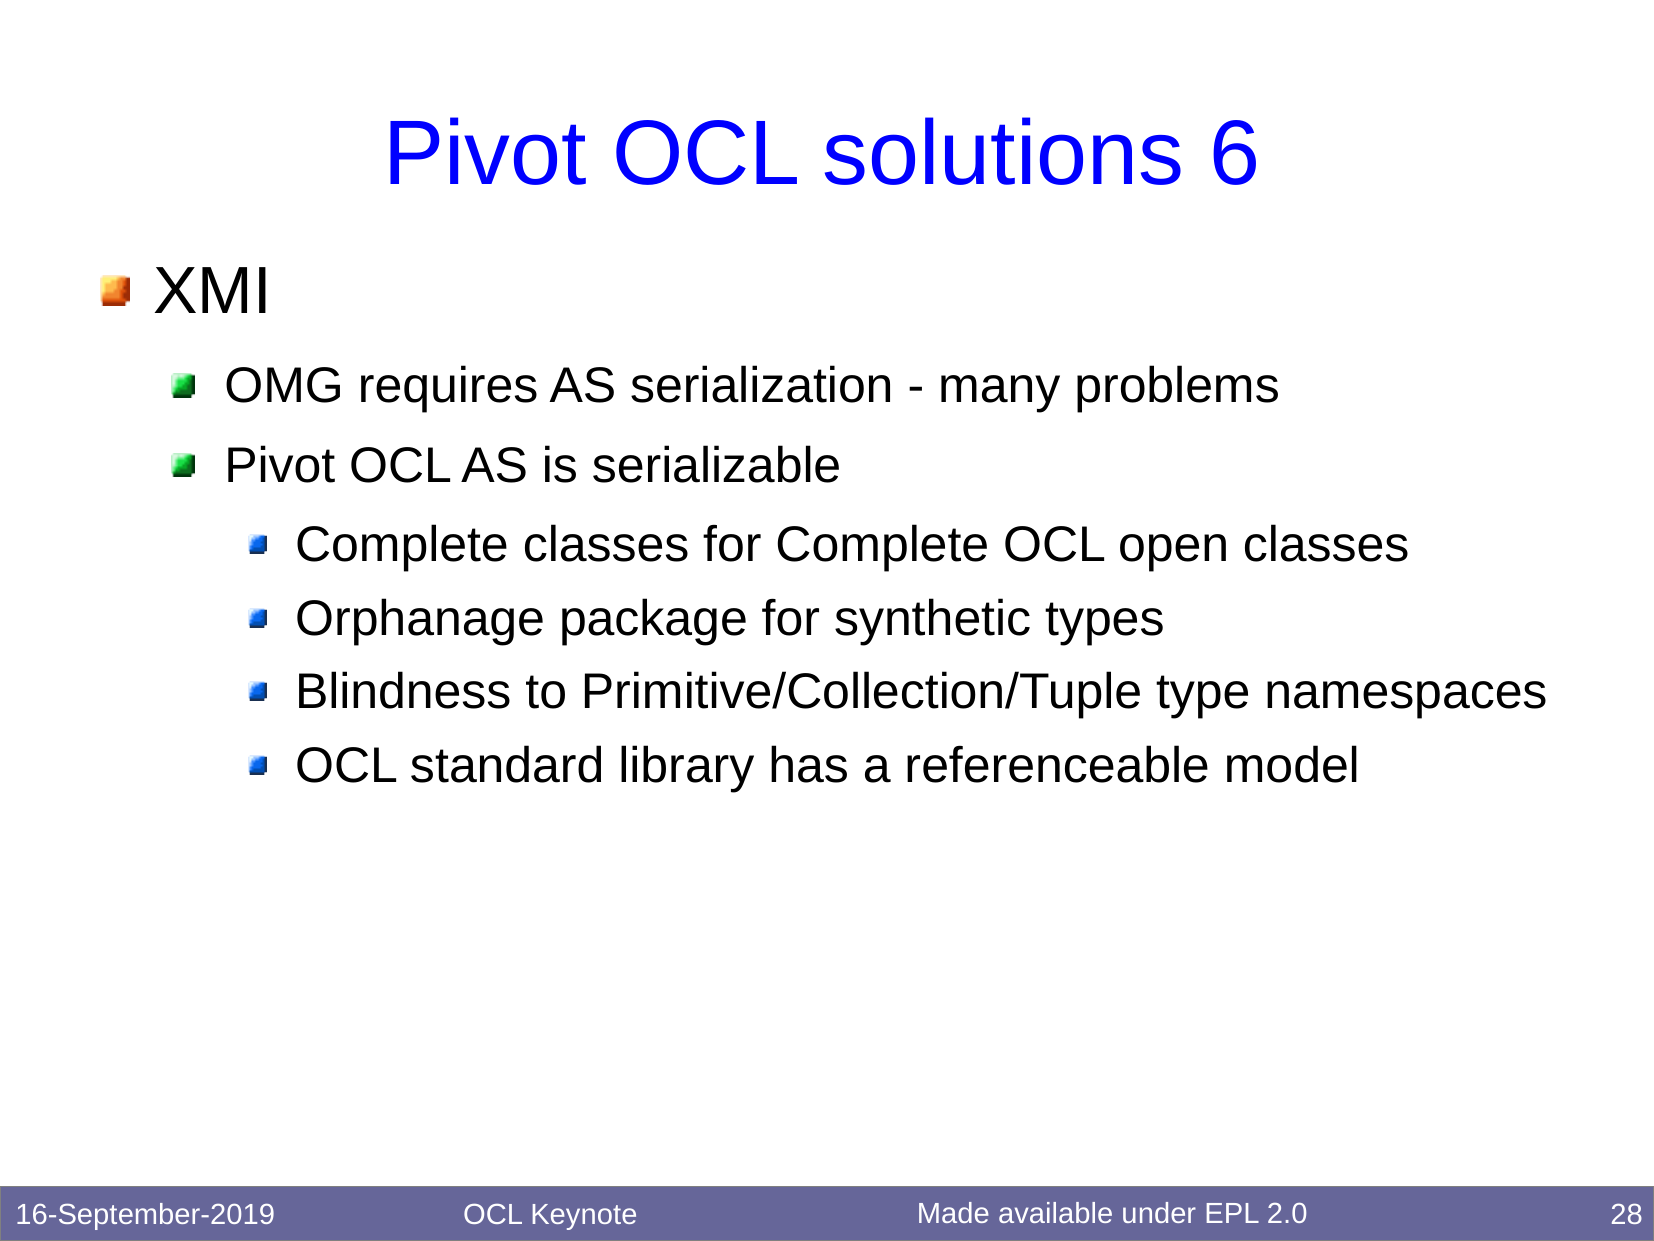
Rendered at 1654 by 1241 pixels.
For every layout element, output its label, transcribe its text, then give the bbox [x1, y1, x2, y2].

list XMI OMG requires AS serialization - many problems Pivot OCL AS is serializable Complete classes for Complete OCL open classes Orphanage package for synthetic types Blindness to Primitive/Collection/Tuple type namespaces OCL standard library has a referenceable model [82, 253, 1654, 1241]
title Pivot OCL solutions 6 [78, 49, 1567, 257]
